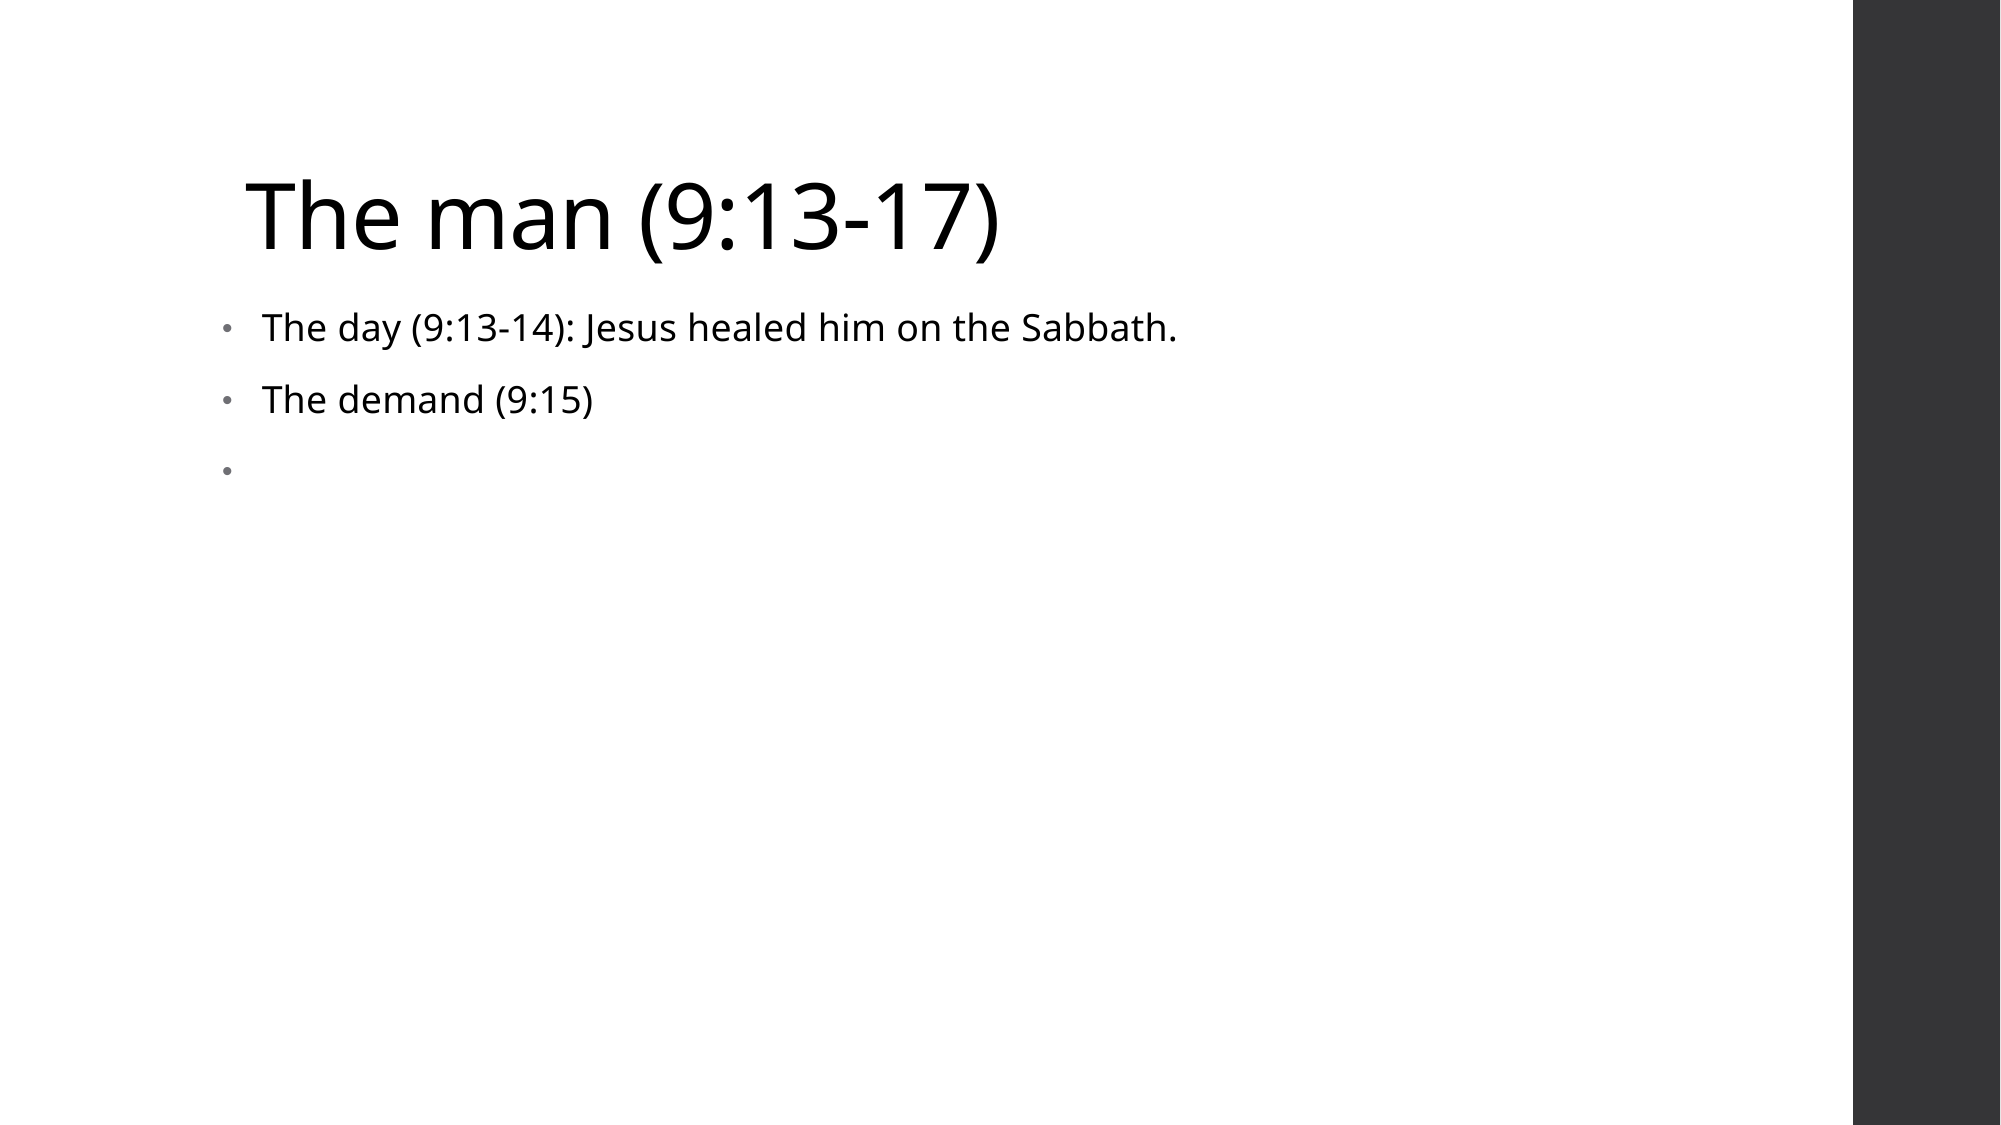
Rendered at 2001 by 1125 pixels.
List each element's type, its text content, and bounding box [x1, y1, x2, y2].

title The man (9:13-17) [206, 60, 1797, 278]
list The day (9:13-14): Jesus healed him on the Sabbath. The demand (9:15) [206, 299, 1617, 1014]
